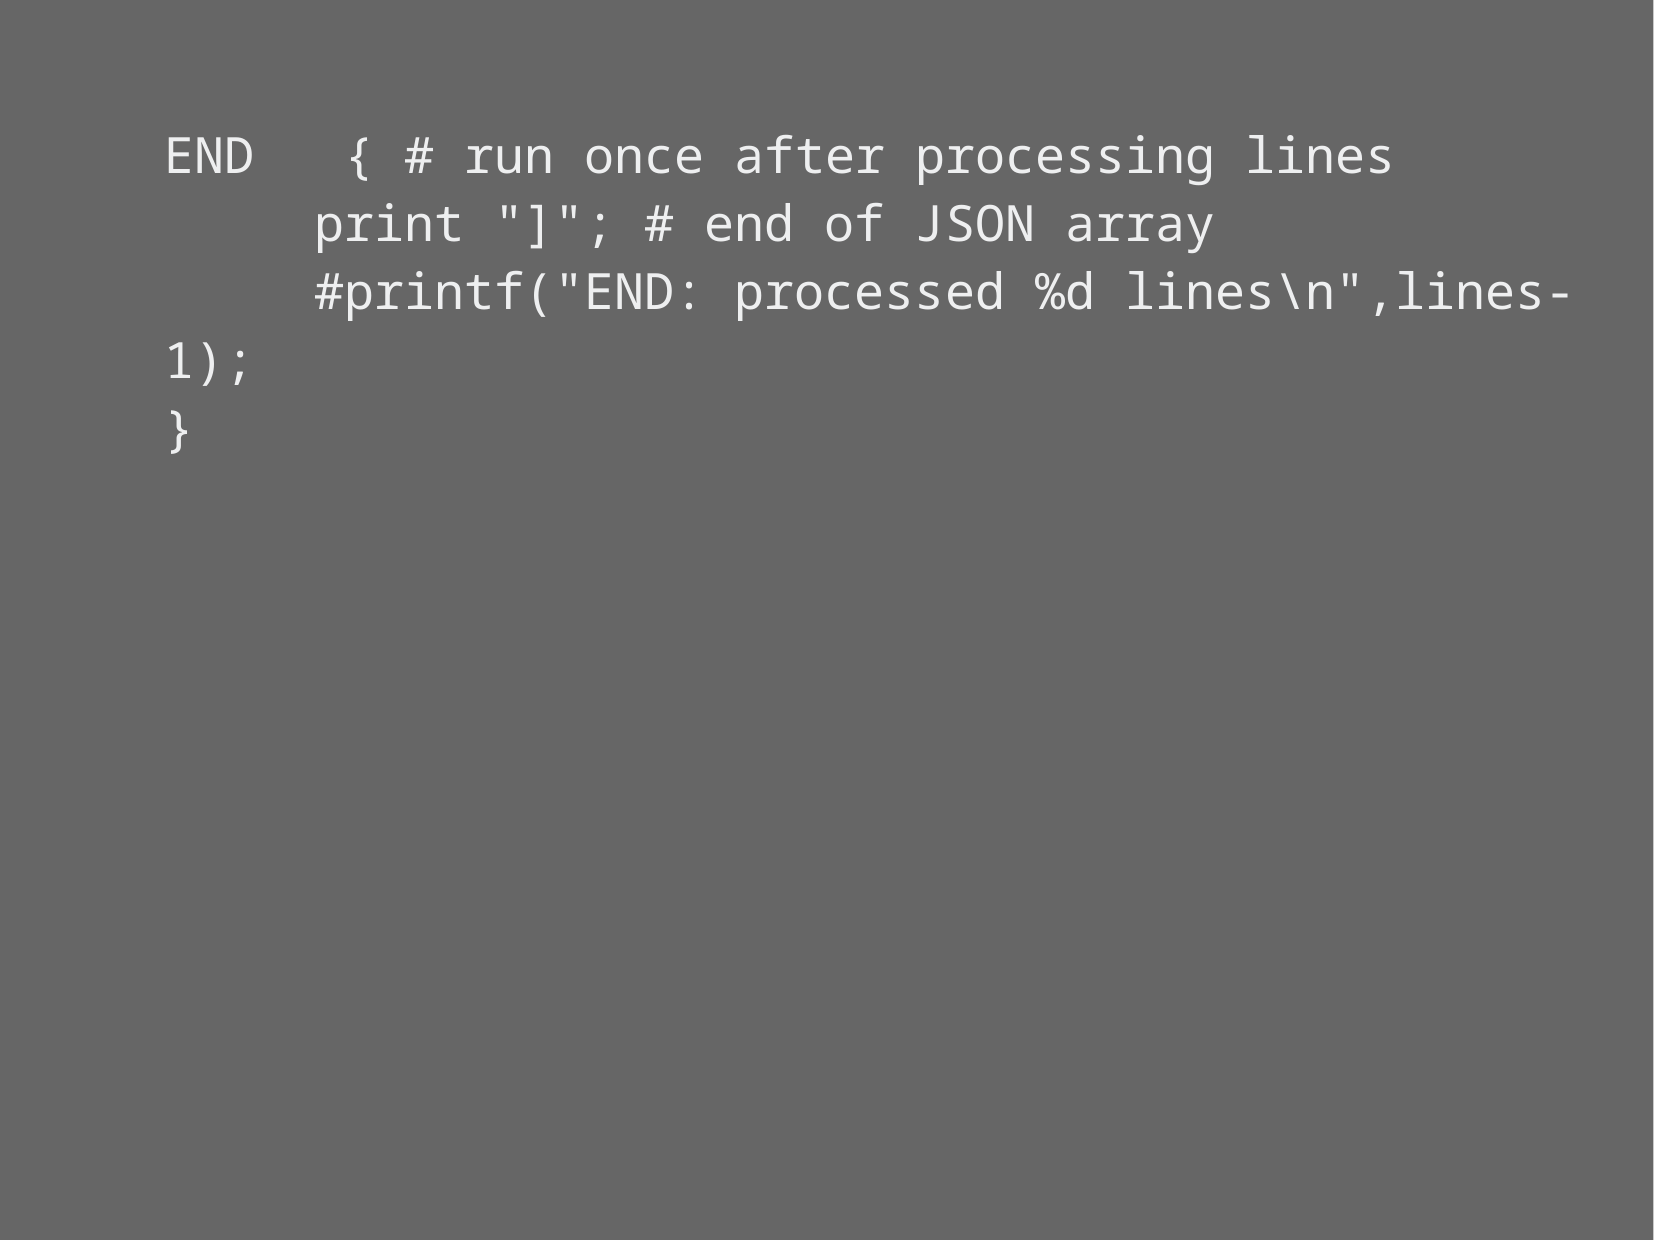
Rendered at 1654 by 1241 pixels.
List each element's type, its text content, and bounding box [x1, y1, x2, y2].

text_box END { # run once after processing lines print "]"; # end of JSON array #printf("END: processed %d lines\n",lines-1); } [150, 112, 1613, 478]
